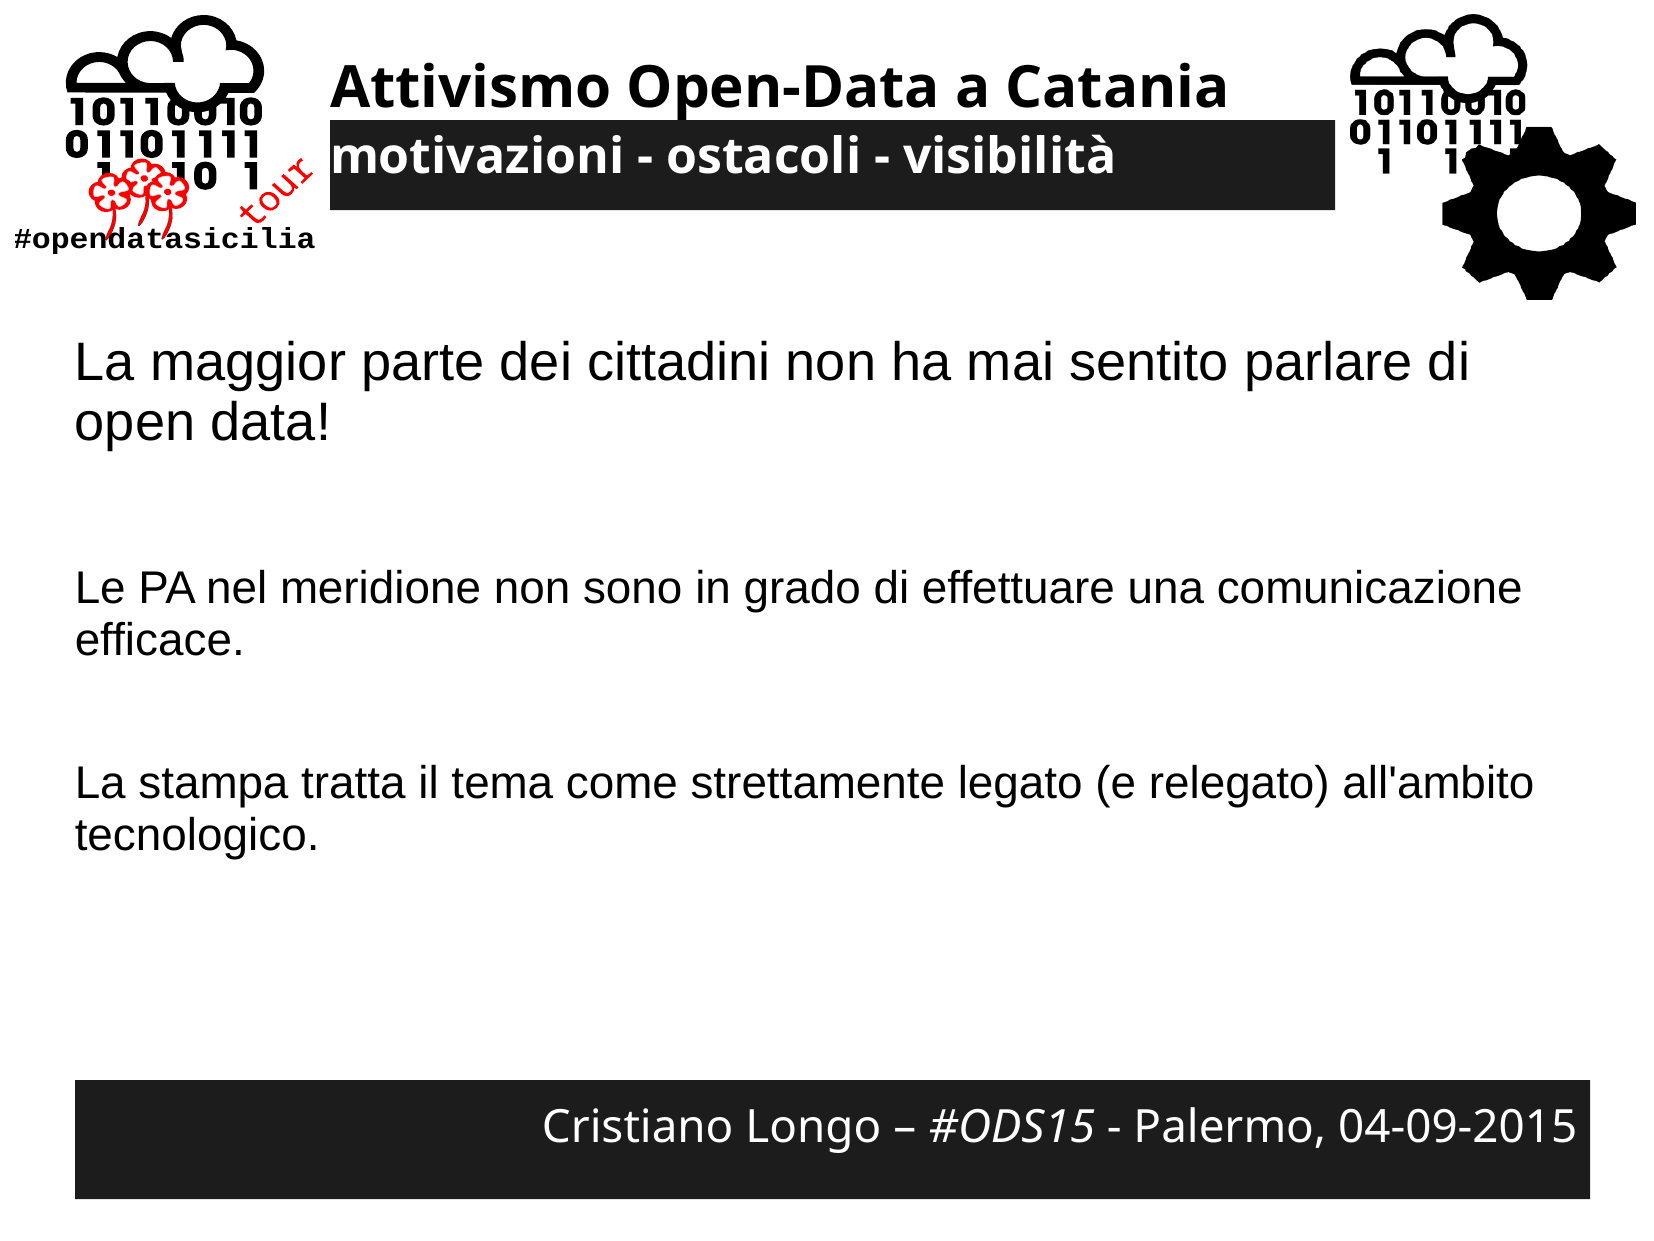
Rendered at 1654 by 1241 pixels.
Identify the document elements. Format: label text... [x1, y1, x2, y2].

text_box La maggior parte dei cittadini non ha mai sentito parlare di open data! [60, 323, 1576, 461]
list Attivismo Open-Data a Catania [330, 45, 1321, 120]
list motivazioni - ostacoli - visibilità [330, 120, 1336, 211]
text_box Le PA nel meridione non sono in grado di effettuare una comunicazione efficace. [60, 555, 1591, 673]
text_box La stampa tratta il tema come strettamente legato (e relegato) all'ambito tecnologico. [60, 750, 1576, 868]
picture [15, 15, 316, 256]
picture [1350, 14, 1636, 301]
list Cristiano Longo – #ODS15 - Palermo, 04-09-2015 [75, 1080, 1591, 1200]
